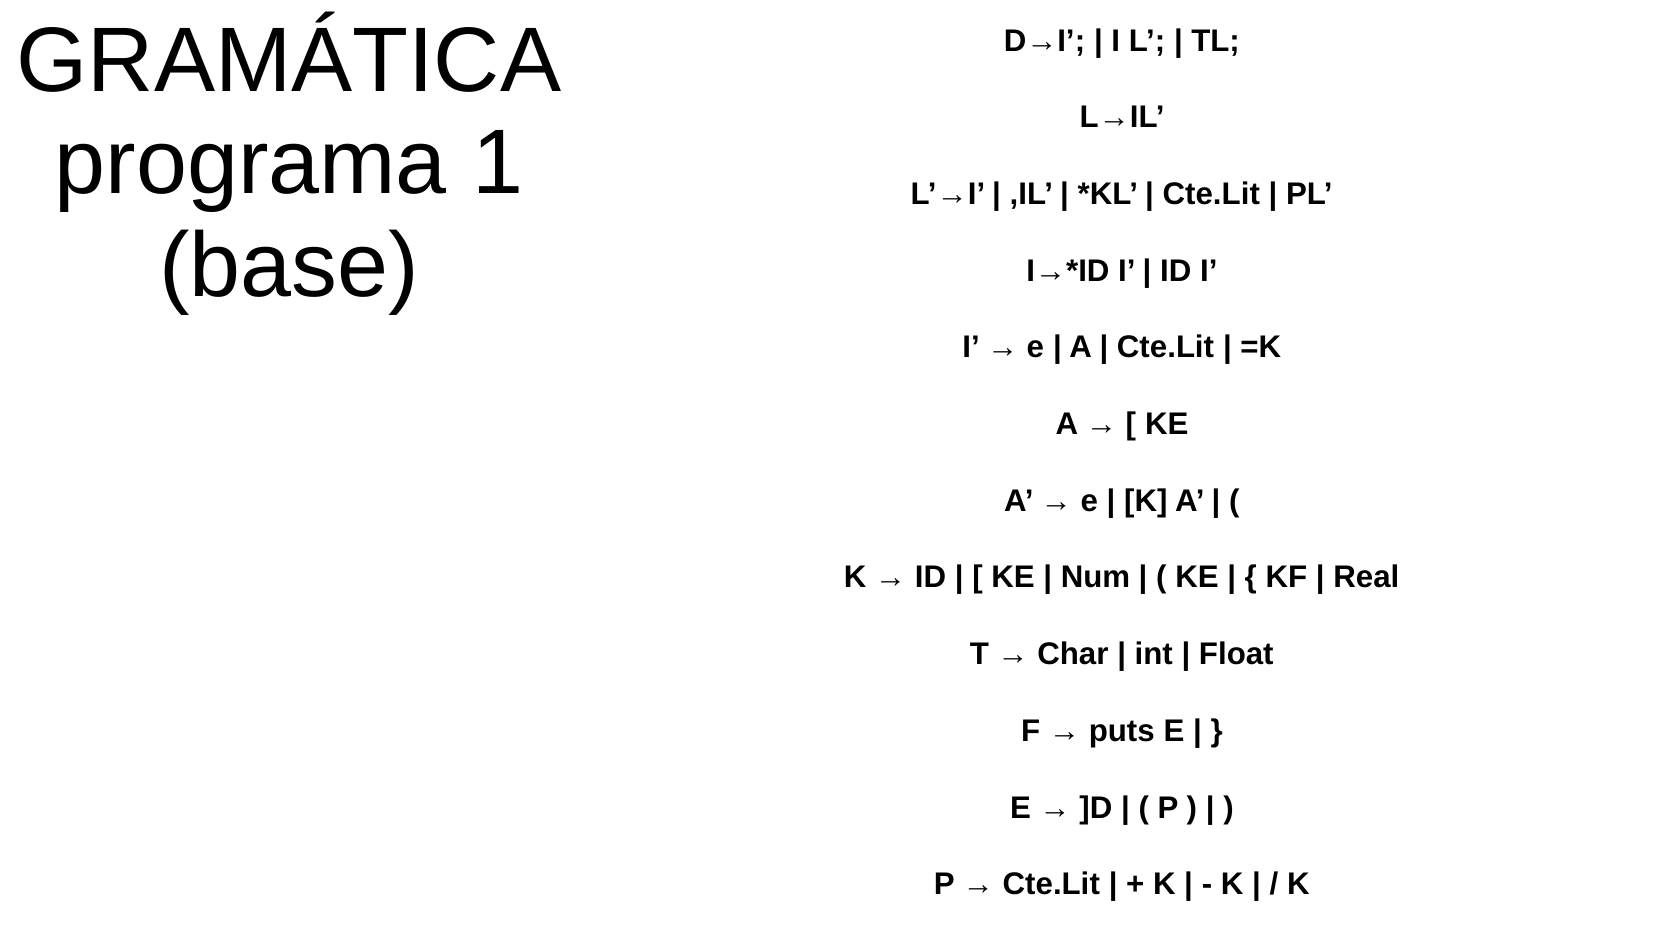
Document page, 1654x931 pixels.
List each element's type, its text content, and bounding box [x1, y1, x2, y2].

subtitle D→I’; | I L’; | TL; L→IL’ L’→I’ | ,IL’ | *KL’ | Cte.Lit | PL’ I→*ID I’ | ID I’ I’ → e | A | Cte.Lit | =K A → [ KE A’ → e | [K] A’ | ( K → ID | [ KE | Num | ( KE | { KF | Real T → Char | int | Float F → puts E | } E → ]D | ( P ) | ) P → Cte.Lit | + K | - K | / K [620, 22, 1625, 931]
title GRAMÁTICA programa 1 (base) [5, 8, 573, 316]
